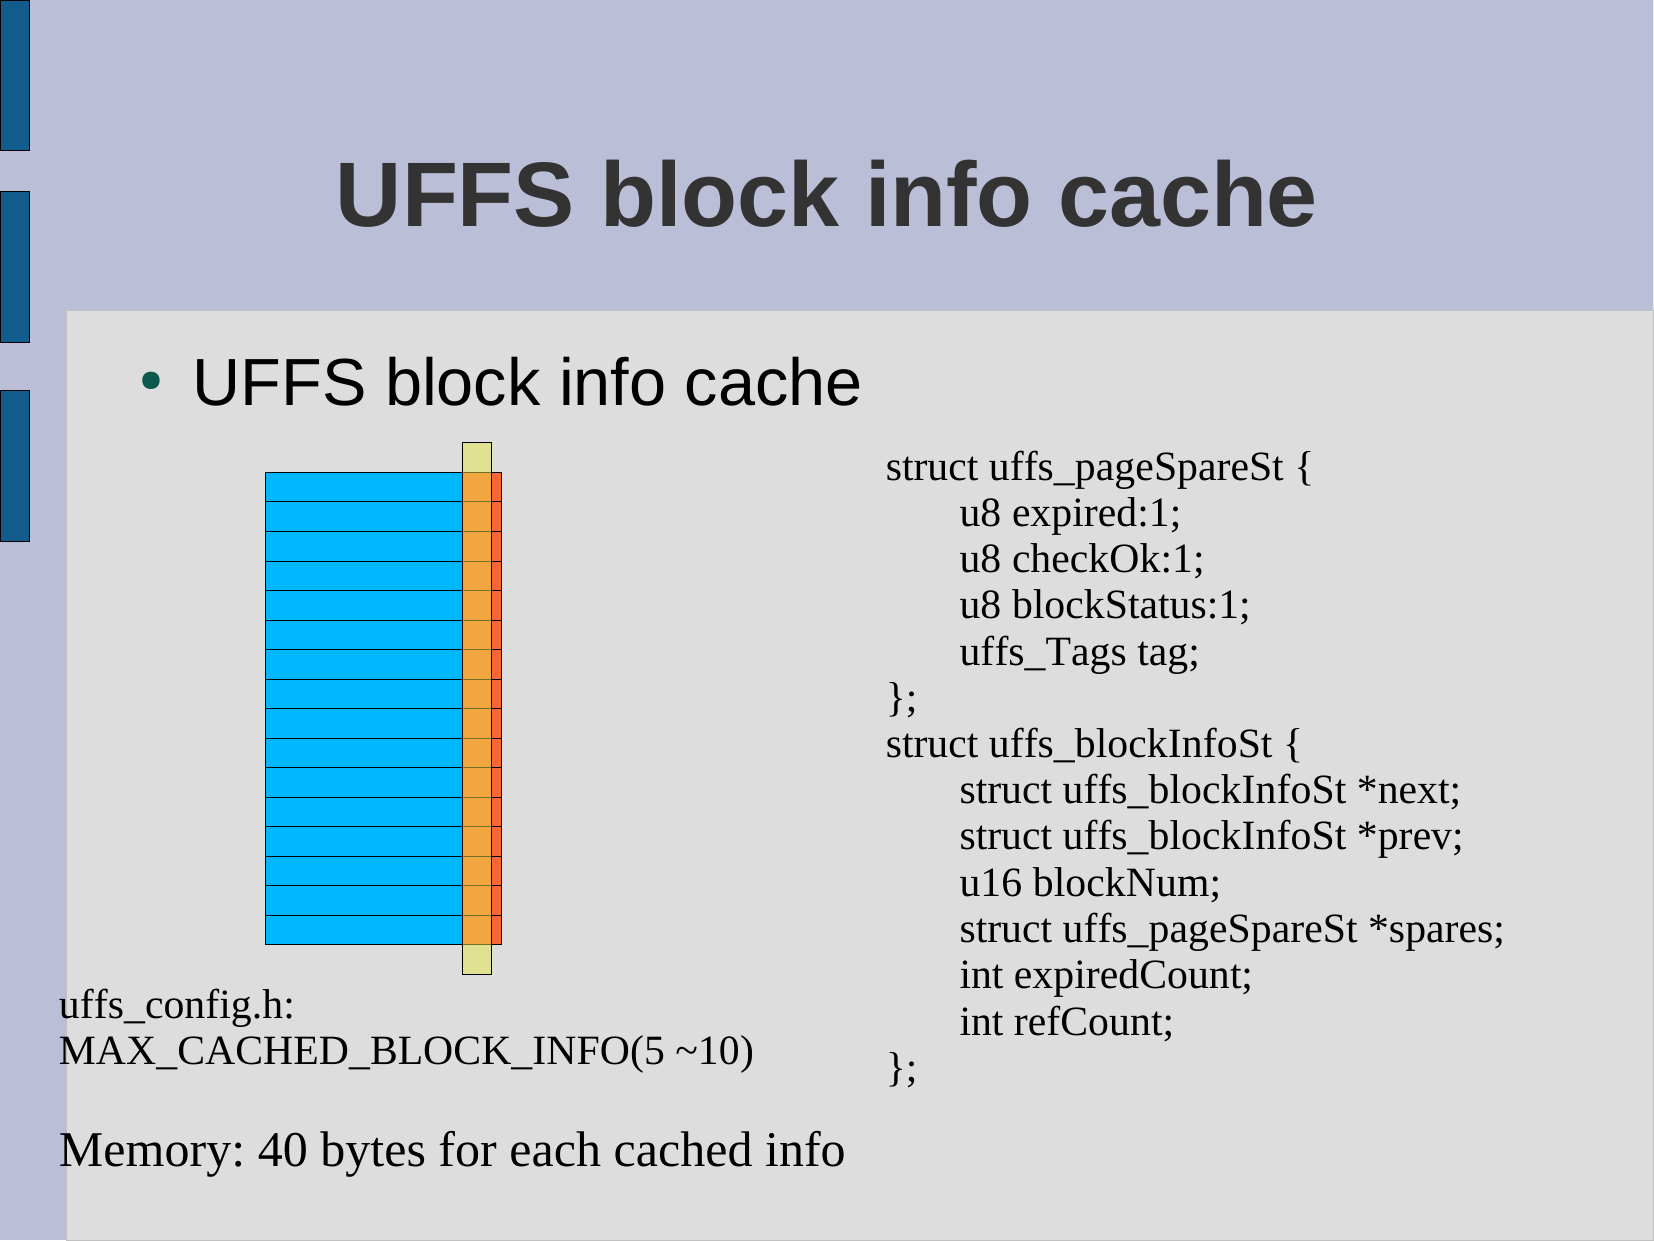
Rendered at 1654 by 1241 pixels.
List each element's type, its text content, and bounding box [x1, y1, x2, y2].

list UFFS block info cache [121, 344, 1534, 420]
text_box [265, 442, 502, 975]
text_box Memory: 40 bytes for each cached info [59, 1122, 886, 1178]
text_box uffs_config.h: MAX_CACHED_BLOCK_INFO(5 ~10) [59, 980, 827, 1105]
title UFFS block info cache [121, 91, 1534, 299]
text_box struct uffs_pageSpareSt { u8 expired:1; u8 checkOk:1; u8 blockStatus:1; uffs_Tags tag; }; struct uffs_blockInfoSt { struct uffs_blockInfoSt *next; struct uffs_blockInfoSt *prev; u16 blockNum; struct uffs_pageSpareSt *spares; int expiredCount; int refCount; }; [885, 442, 1536, 1091]
